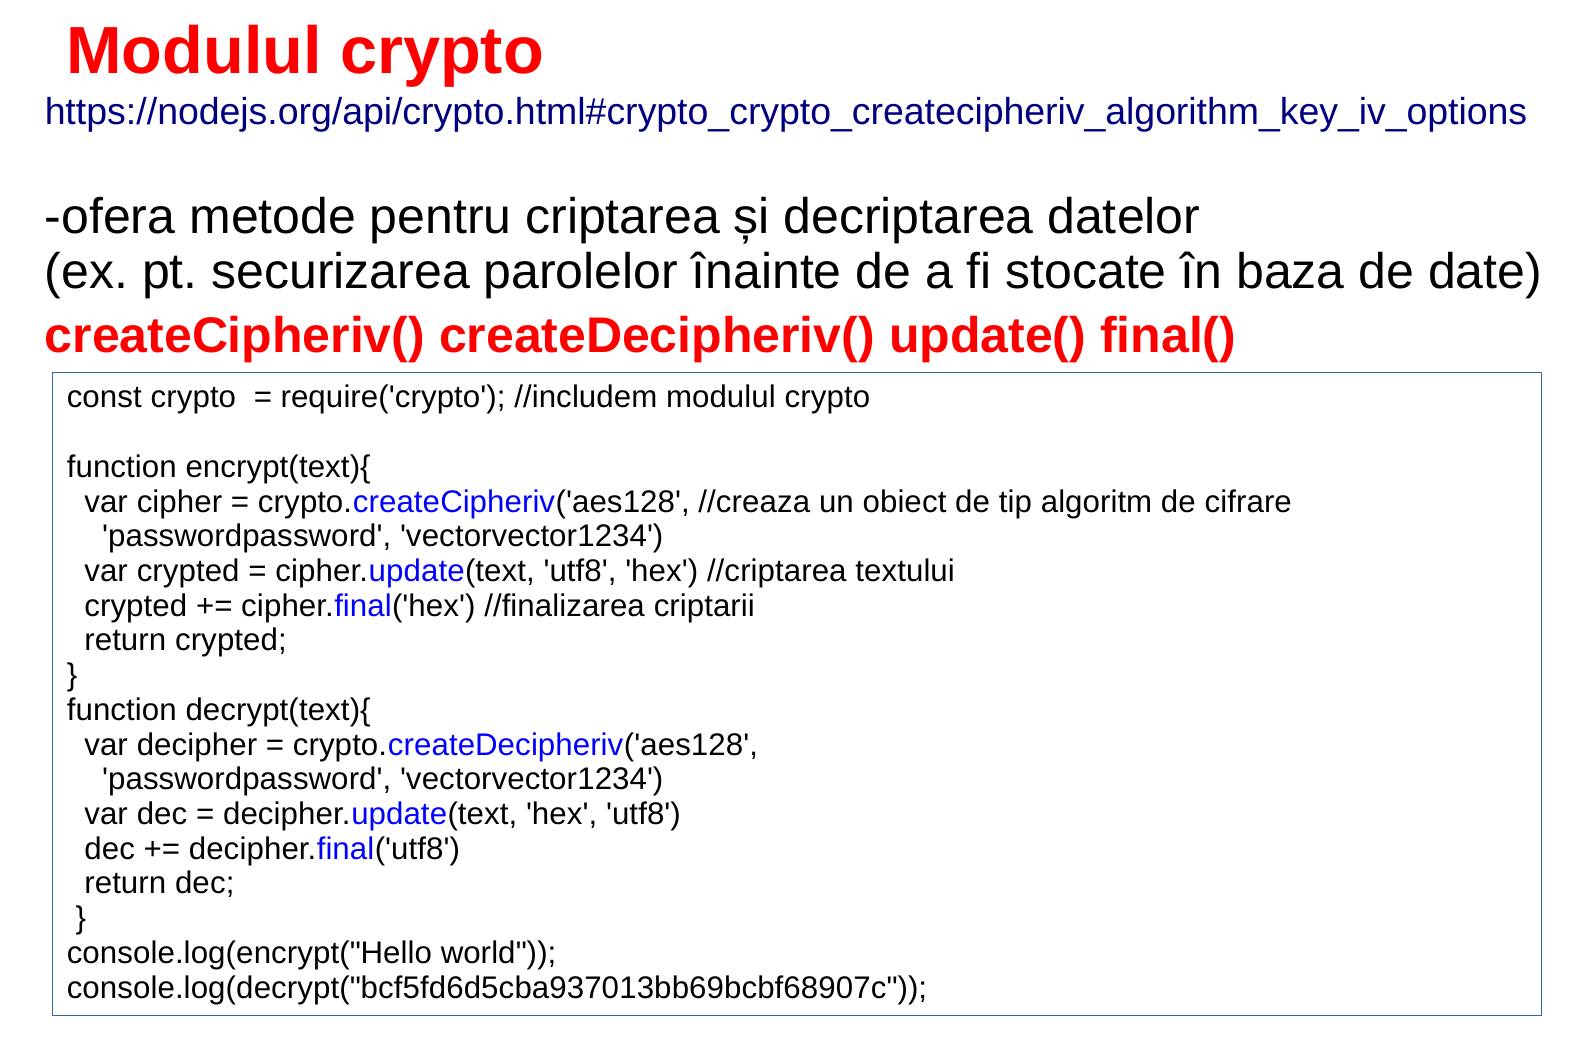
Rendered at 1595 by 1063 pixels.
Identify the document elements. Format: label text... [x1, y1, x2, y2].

text_box https://nodejs.org/api/crypto.html#crypto_crypto_createcipheriv_algorithm_key_iv_options -ofera metode pentru criptarea și decriptarea datelor (ex. pt. securizarea parolelor înainte de a fi stocate în baza de date) createCipheriv() createDecipheriv() update() final() [30, 82, 1578, 372]
text_box const crypto = require('crypto'); //includem modulul crypto function encrypt(text){ var cipher = crypto.createCipheriv('aes128', //creaza un obiect de tip algoritm de cifrare 'passwordpassword', 'vectorvector1234') var crypted = cipher.update(text, 'utf8', 'hex') //criptarea textului crypted += cipher.final('hex') //finalizarea criptarii return crypted; } function decrypt(text){ var decipher = crypto.createDecipheriv('aes128', 'passwordpassword', 'vectorvector1234') var dec = decipher.update(text, 'hex', 'utf8') dec += decipher.final('utf8') return dec; } console.log(encrypt("Hello world")); console.log(decrypt("bcf5fd6d5cba937013bb69bcbf68907c")); [52, 372, 1542, 1016]
text_box Modulul crypto [33, 5, 1424, 82]
